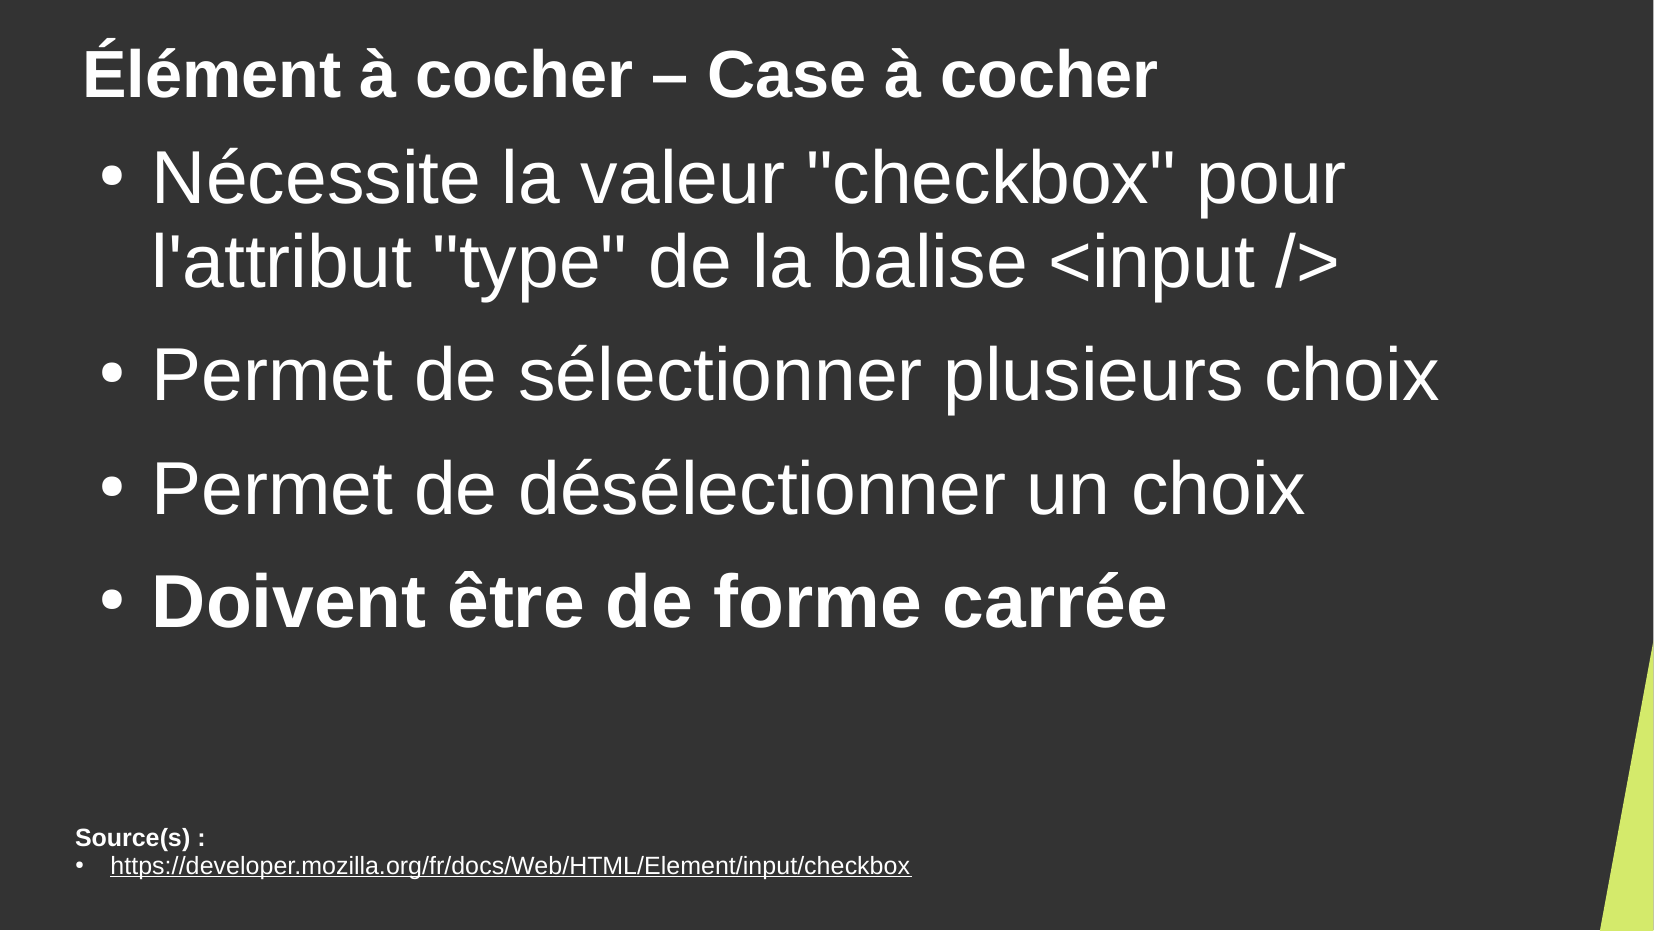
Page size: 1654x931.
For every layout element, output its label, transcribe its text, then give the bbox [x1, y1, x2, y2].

text_box [1599, 637, 1654, 931]
text_box Source(s) : https://developer.mozilla.org/fr/docs/Web/HTML/Element/input/checkbox [60, 816, 1546, 916]
title Élément à cocher – Case à cocher [82, 37, 1571, 114]
list Nécessite la valeur "checkbox" pour l'attribut "type" de la balise <input /> Permet de sélectionner plusieurs choix Permet de désélectionner un choix Doivent être de forme carrée [80, 135, 1605, 733]
